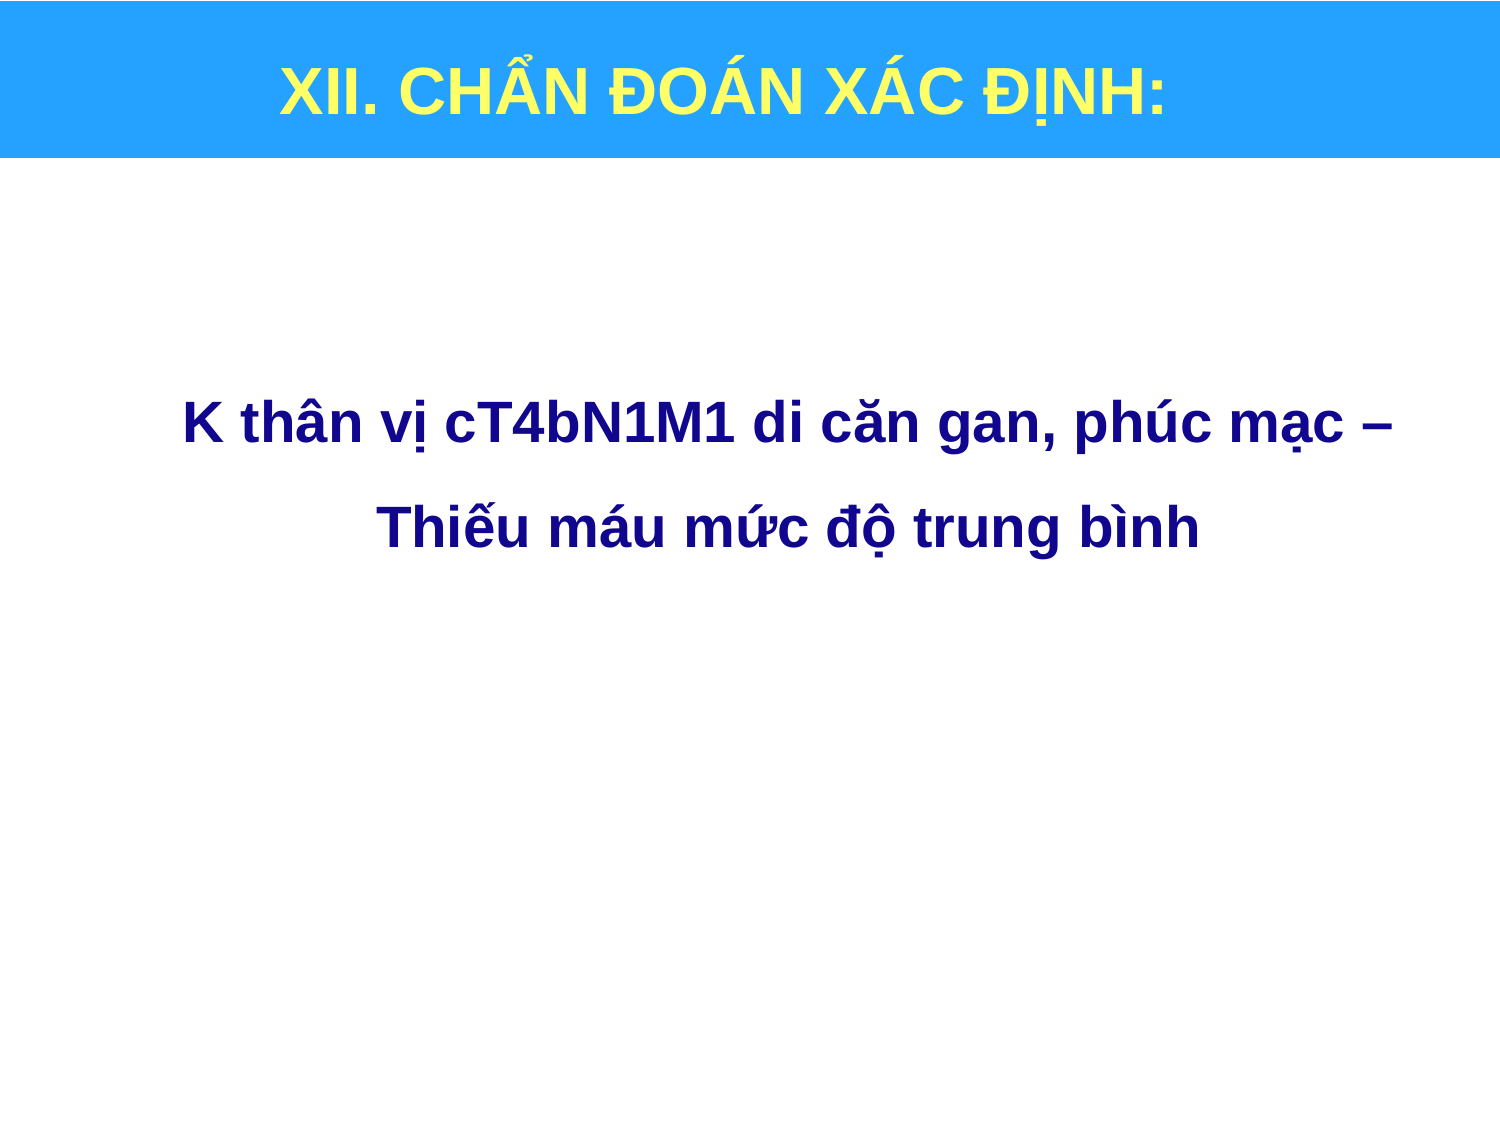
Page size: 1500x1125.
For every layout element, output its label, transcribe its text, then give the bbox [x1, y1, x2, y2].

text_box [0, 98, 1500, 342]
text_box K thân vị cT4bN1M1 di căn gan, phúc mạc – Thiếu máu mức độ trung bình [107, 341, 1470, 557]
title XII. CHẨN ĐOÁN XÁC ĐỊNH: [87, 24, 1363, 98]
